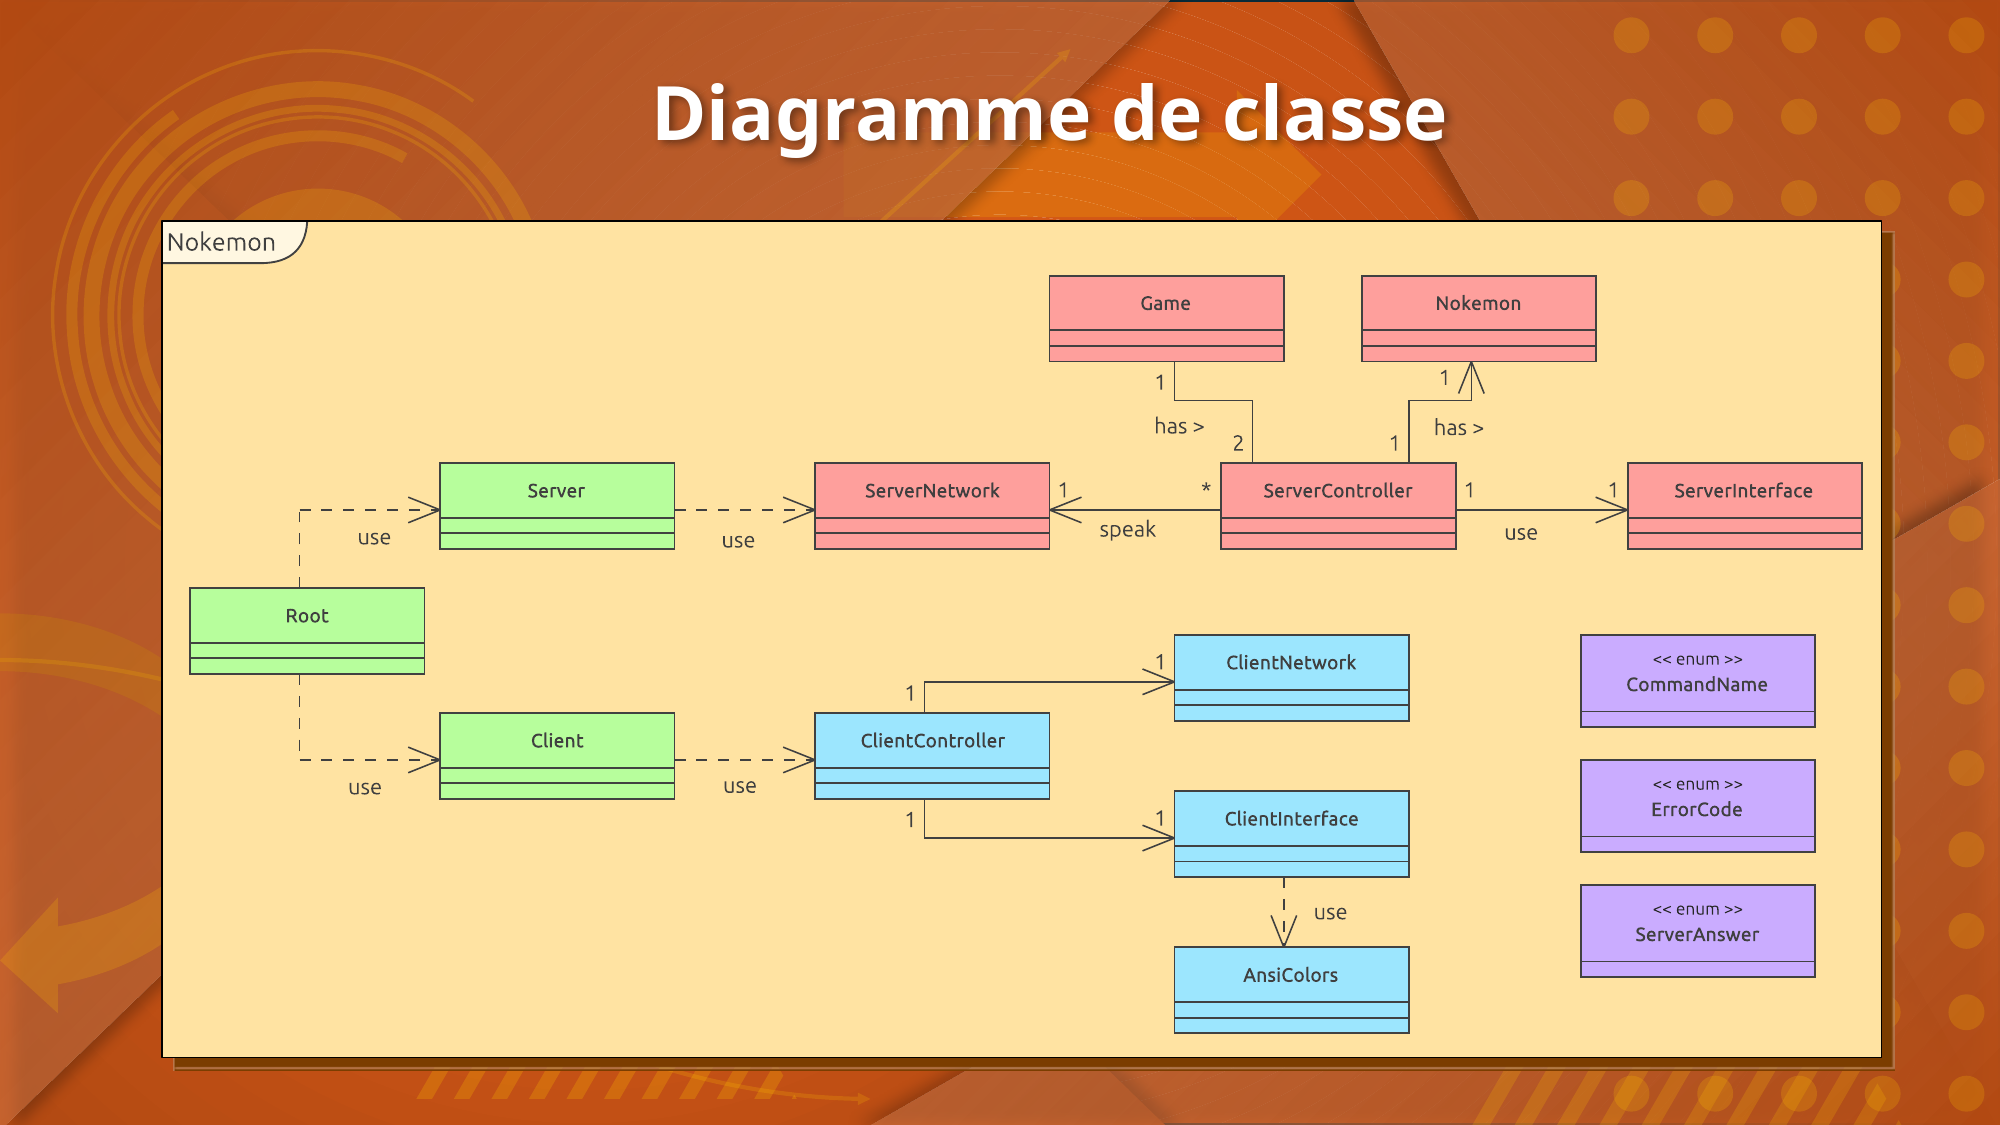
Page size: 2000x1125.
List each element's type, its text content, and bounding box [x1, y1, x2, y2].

picture [163, 221, 1881, 1057]
text_box [0, 0, 2000, 1125]
text_box Diagramme de classe [477, 58, 1623, 164]
